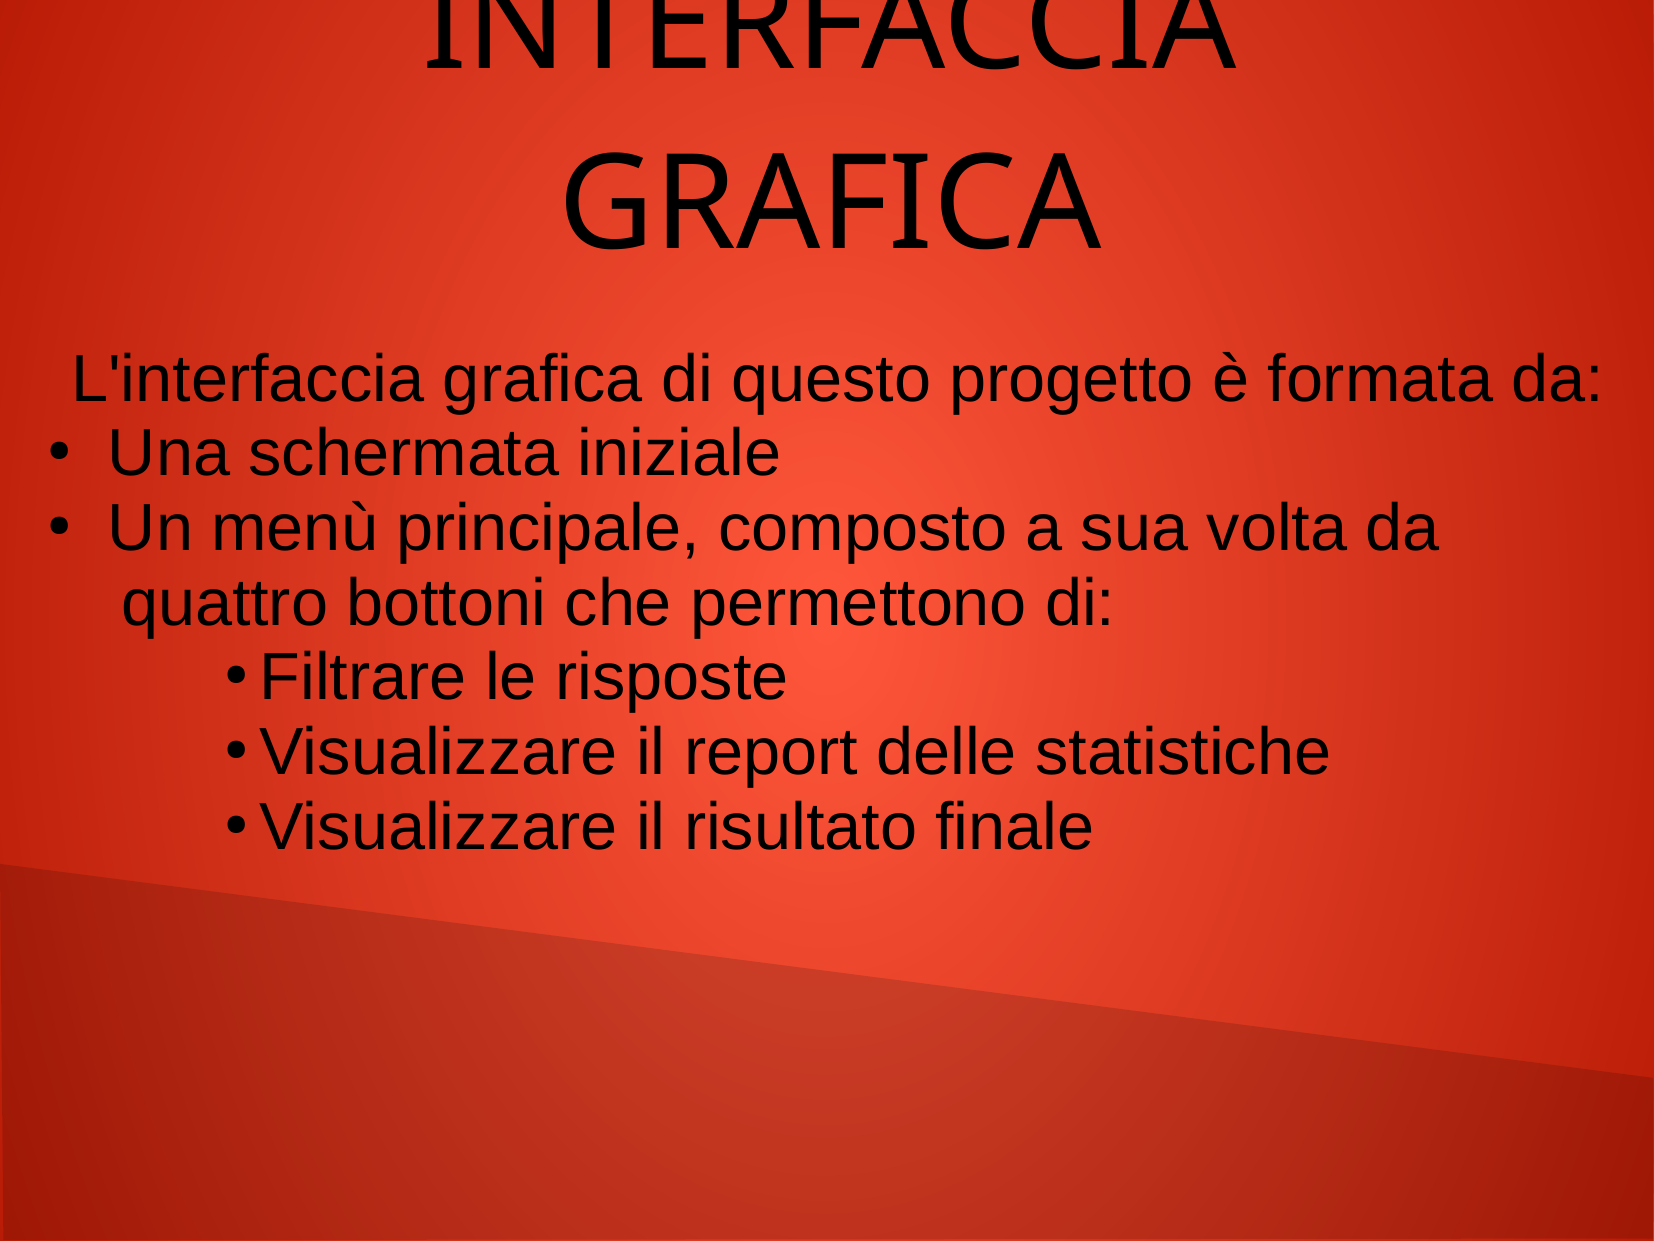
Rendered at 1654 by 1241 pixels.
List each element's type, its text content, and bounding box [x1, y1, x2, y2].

subtitle L'interfaccia grafica di questo progetto è formata da: Una schermata iniziale Un menù principale, composto a sua volta da quattro bottoni che permettono di: Filtrare le risposte Visualizzare il report delle statistiche Visualizzare il risultato finale [47, 153, 1630, 1126]
title INTERFACCIA GRAFICA [162, 0, 1498, 705]
